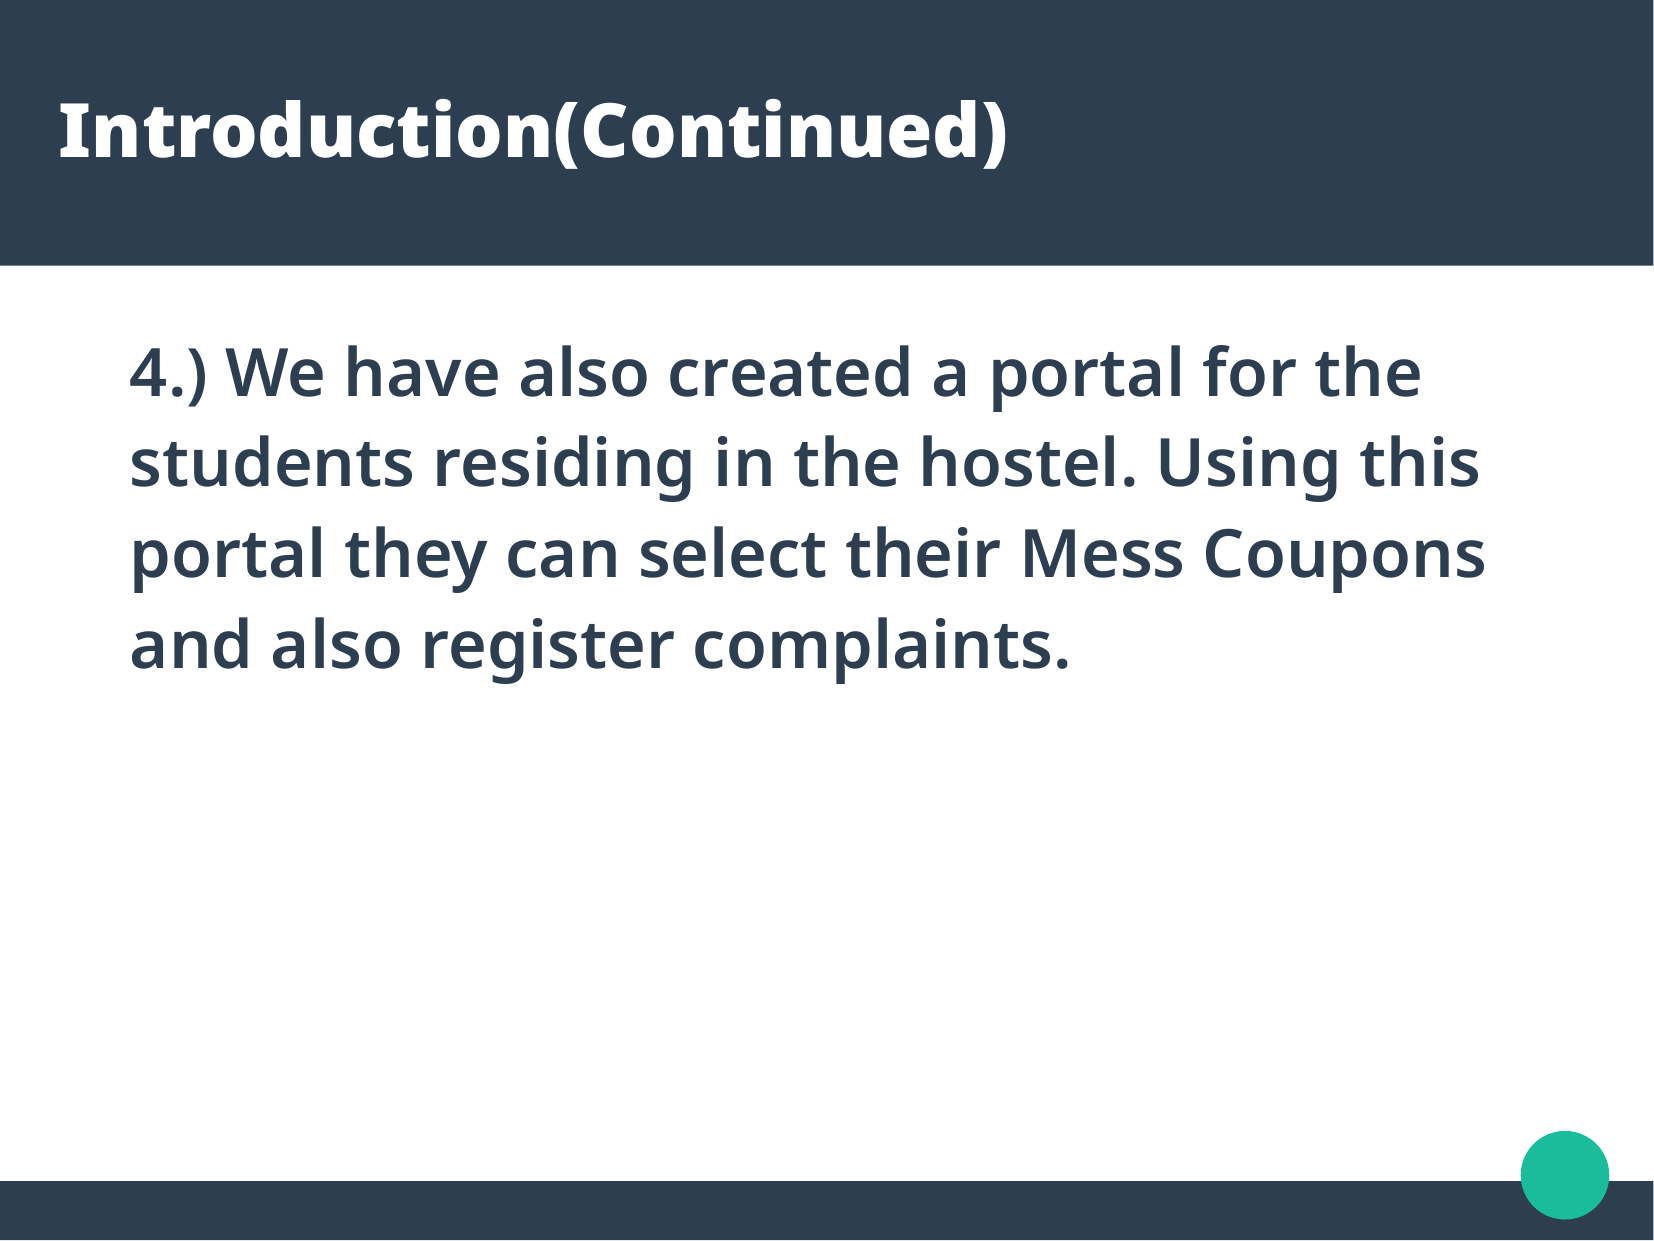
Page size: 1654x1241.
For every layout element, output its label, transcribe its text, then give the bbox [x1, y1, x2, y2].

list 4.) We have also created a portal for the students residing in the hostel. Using this portal they can select their Mess Coupons and also register complaints. [59, 324, 1595, 1152]
title Introduction(Continued) [59, 49, 1595, 207]
